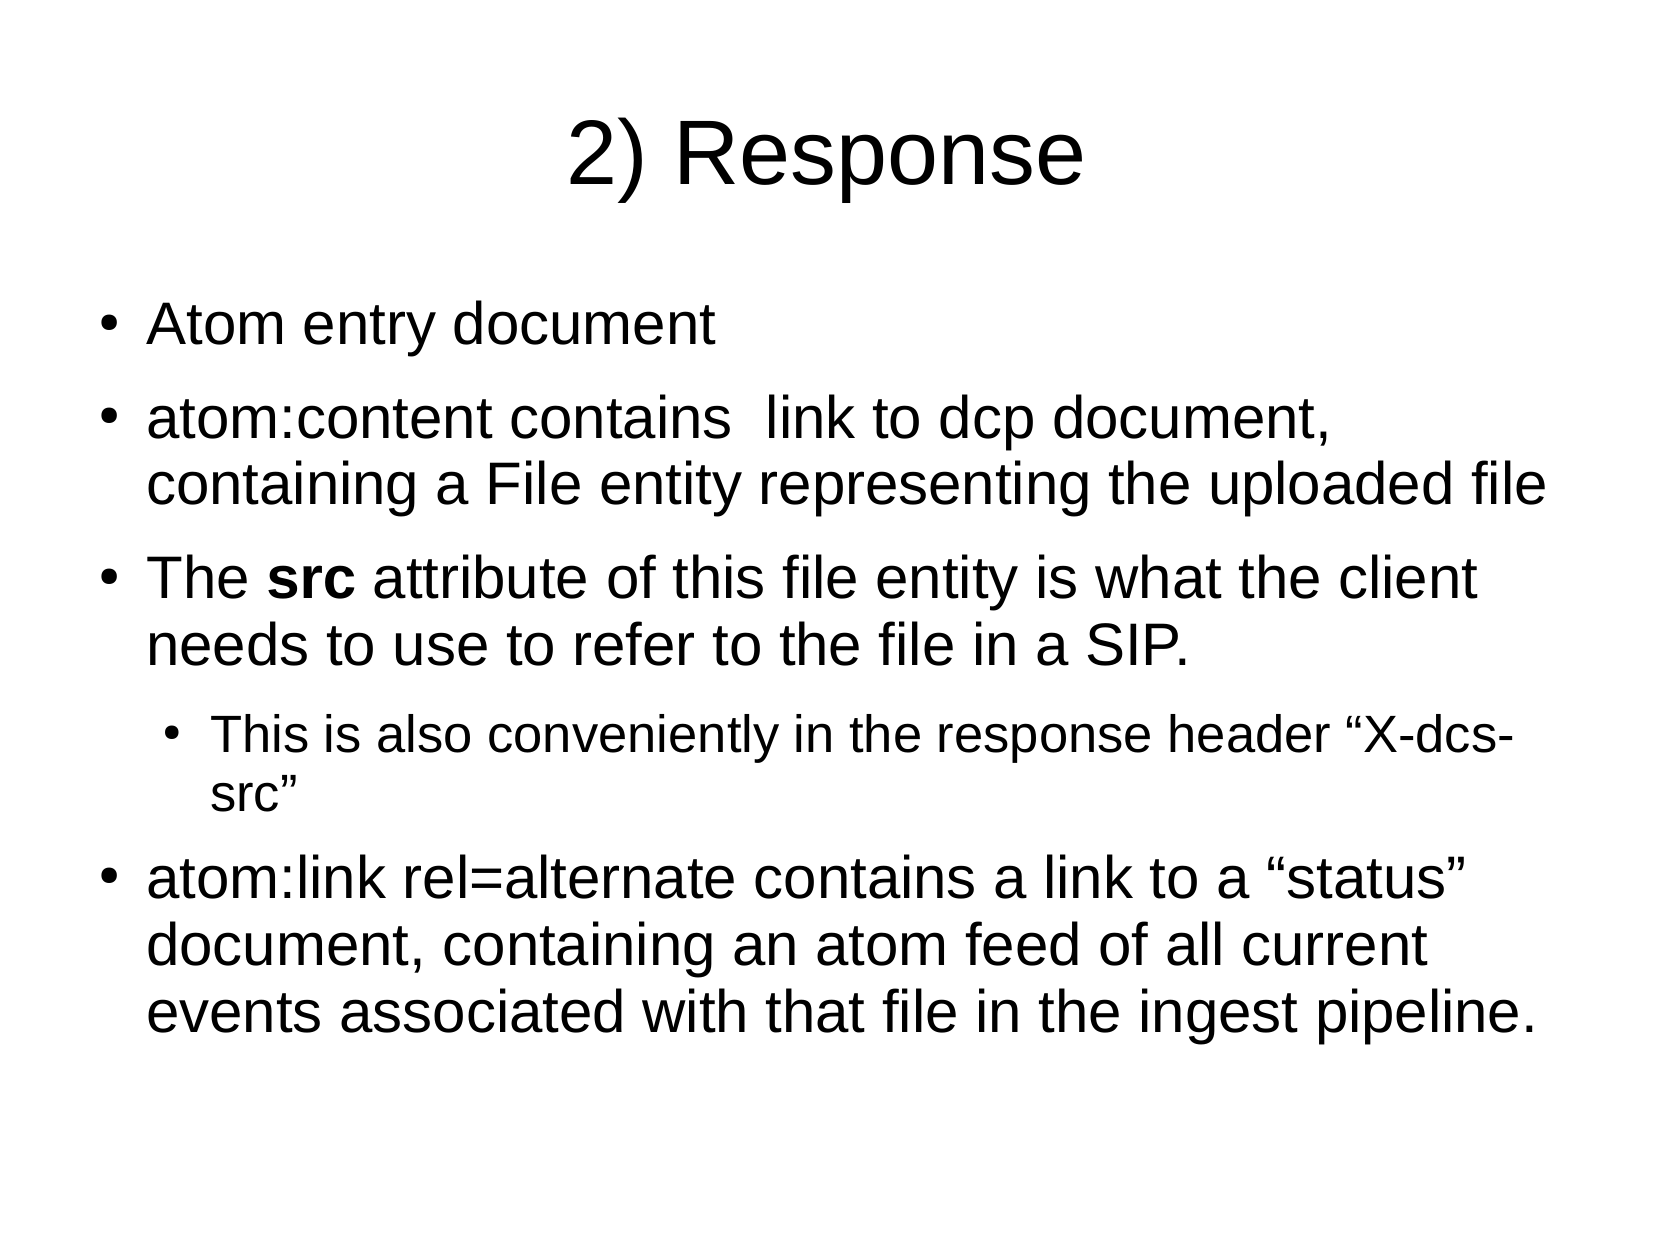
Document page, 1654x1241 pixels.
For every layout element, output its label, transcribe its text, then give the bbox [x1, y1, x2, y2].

title 2) Response [82, 49, 1571, 257]
list Atom entry document atom:content contains link to dcp document, containing a File entity representing the uploaded file The src attribute of this file entity is what the client needs to use to refer to the file in a SIP. This is also conveniently in the response header “X-dcs-src” atom:link rel=alternate contains a link to a “status” document, containing an atom feed of all current events associated with that file in the ingest pipeline. [82, 290, 1571, 1109]
